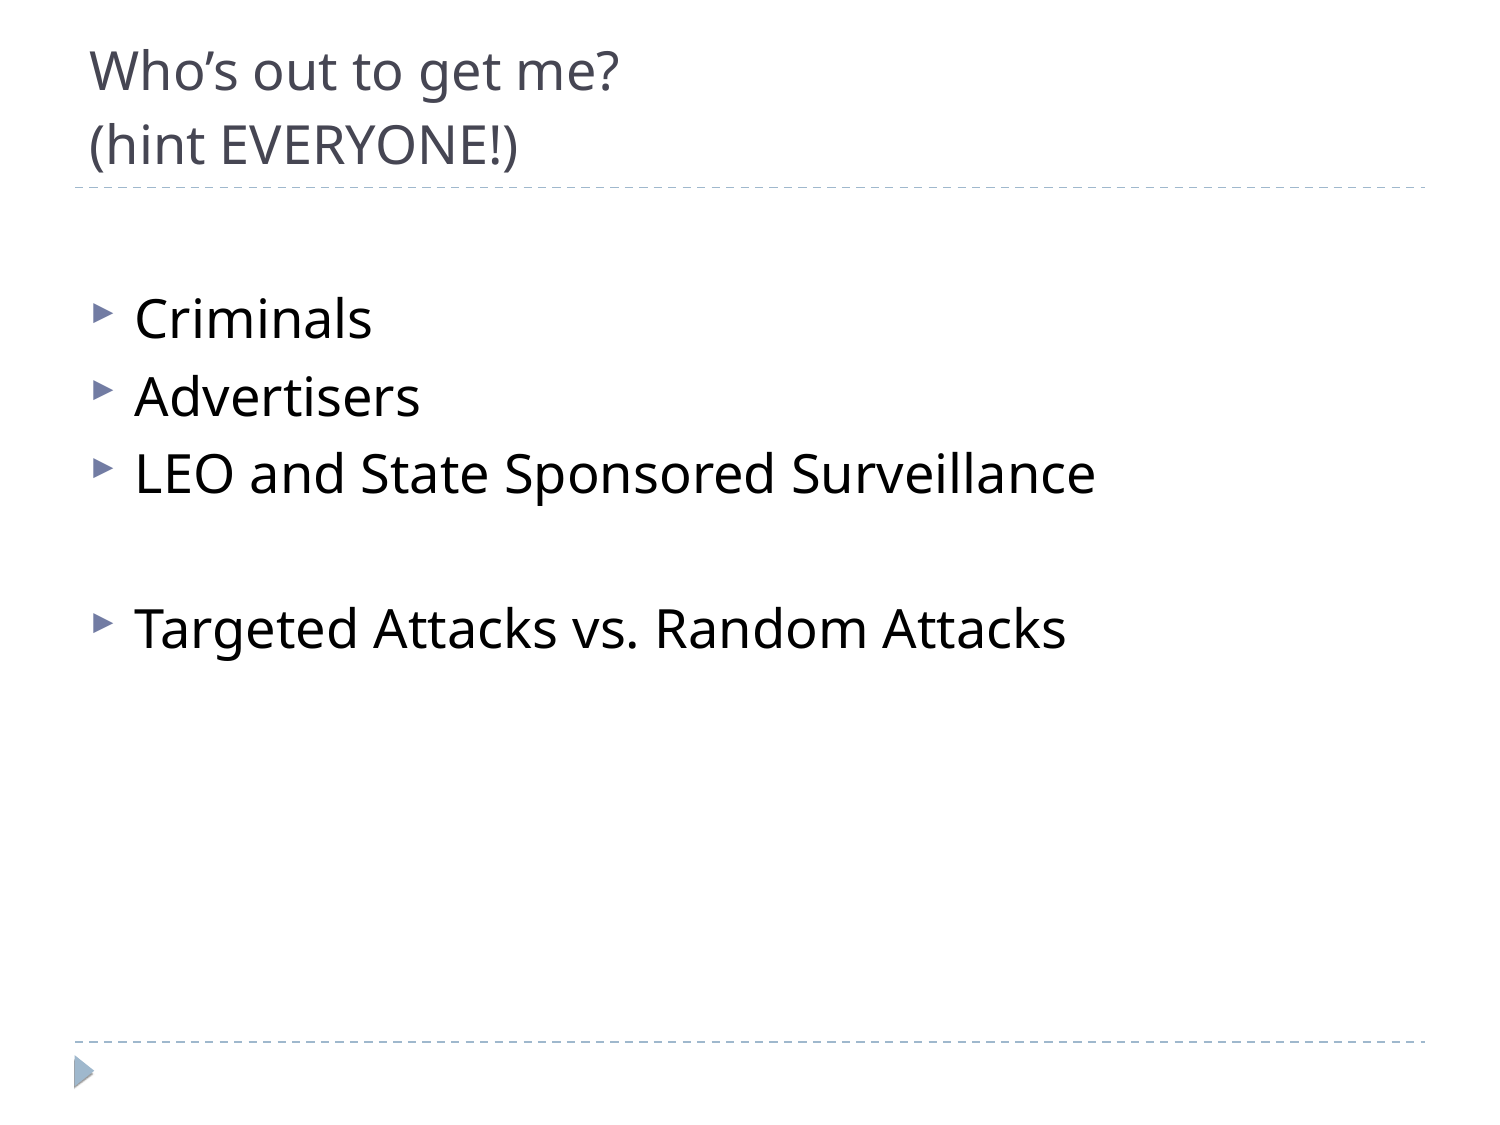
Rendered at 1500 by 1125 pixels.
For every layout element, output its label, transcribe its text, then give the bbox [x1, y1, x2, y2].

list Criminals Advertisers LEO and State Sponsored Surveillance Targeted Attacks vs. Random Attacks [75, 200, 1425, 1010]
title Who’s out to get me? (hint EVERYONE!) [75, 24, 1425, 188]
